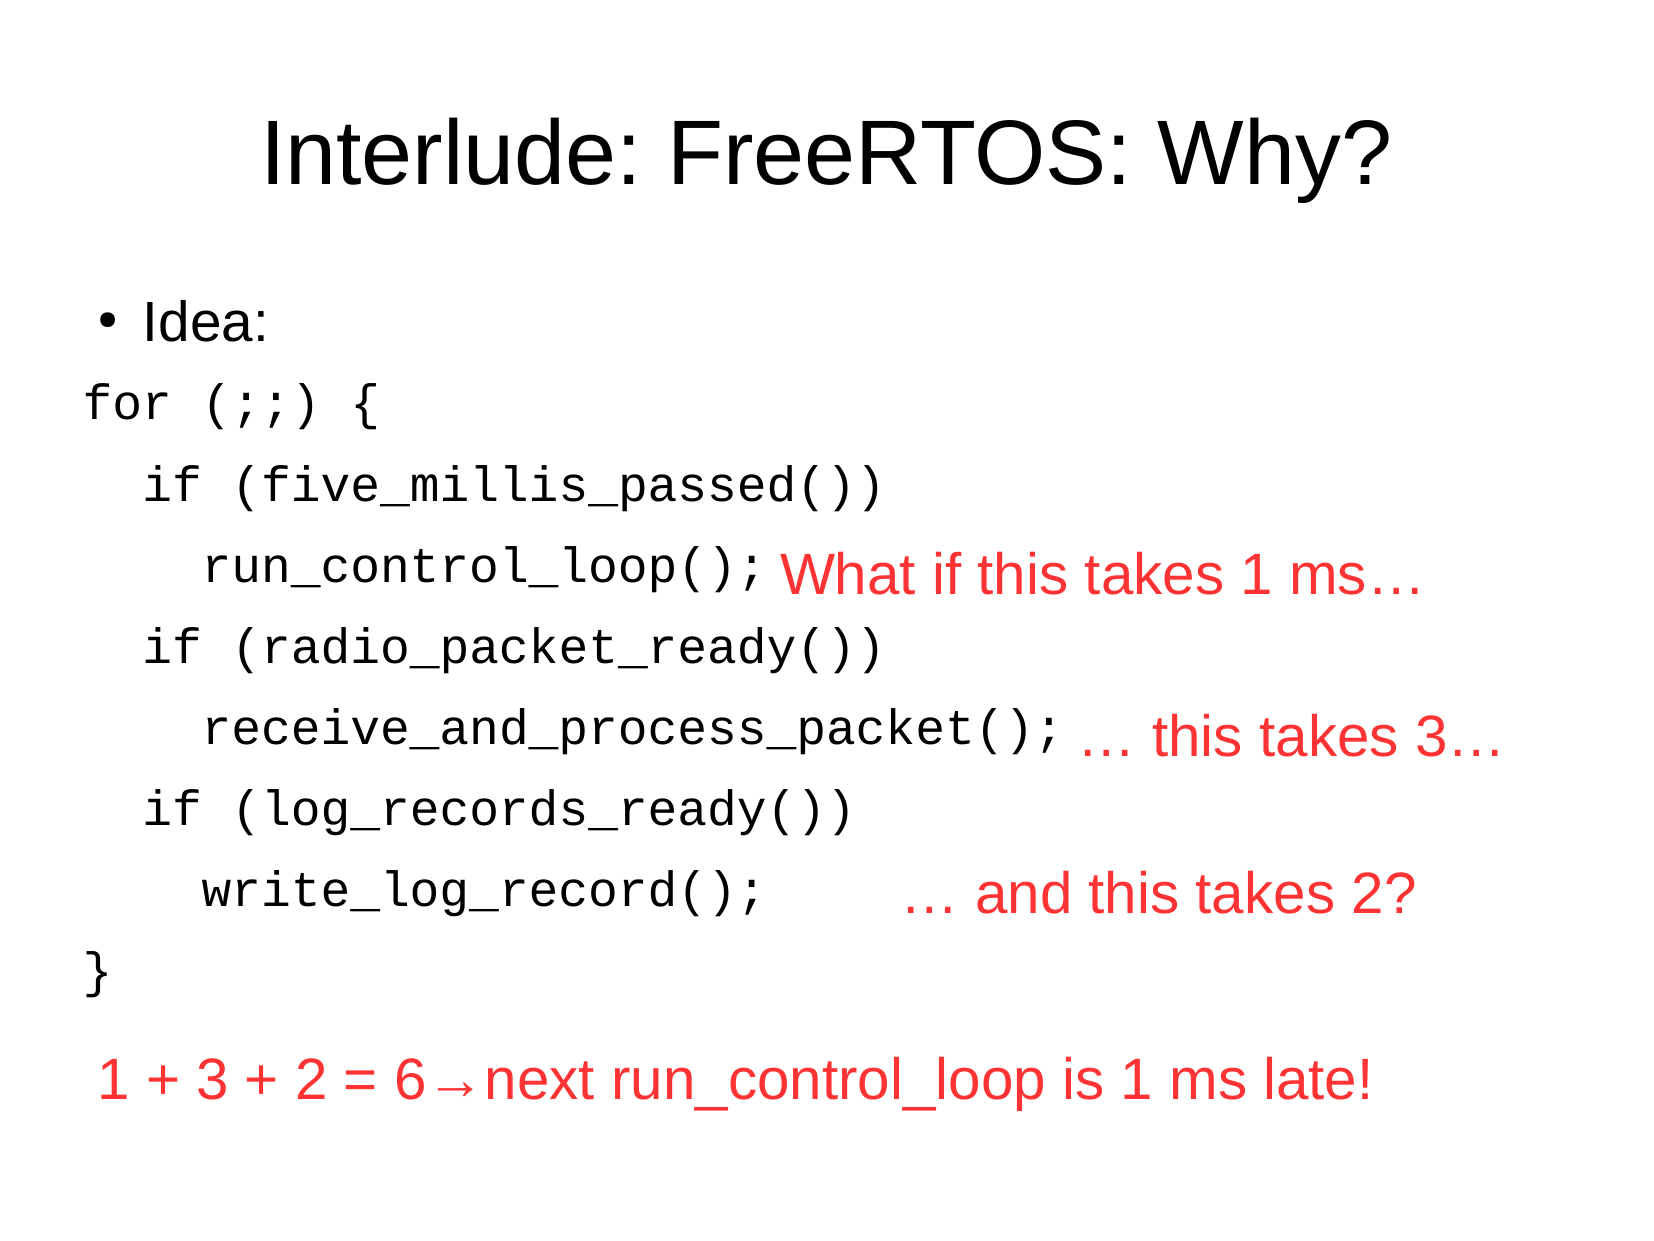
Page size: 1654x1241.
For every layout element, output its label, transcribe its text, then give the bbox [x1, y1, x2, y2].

text_box 1 + 3 + 2 = 6→next run_control_loop is 1 ms late! [82, 1039, 1391, 1120]
title Interlude: FreeRTOS: Why? [82, 49, 1571, 257]
text_box … and this takes 2? [885, 853, 1433, 934]
text_box … this takes 3… [1062, 696, 1522, 777]
list Idea: for (;;) { if (five_millis_passed()) run_control_loop(); if (radio_packet_ready()) receive_and_process_packet(); if (log_records_ready()) write_log_record(); } [82, 290, 1571, 1010]
text_box What if this takes 1 ms… [765, 534, 1441, 615]
